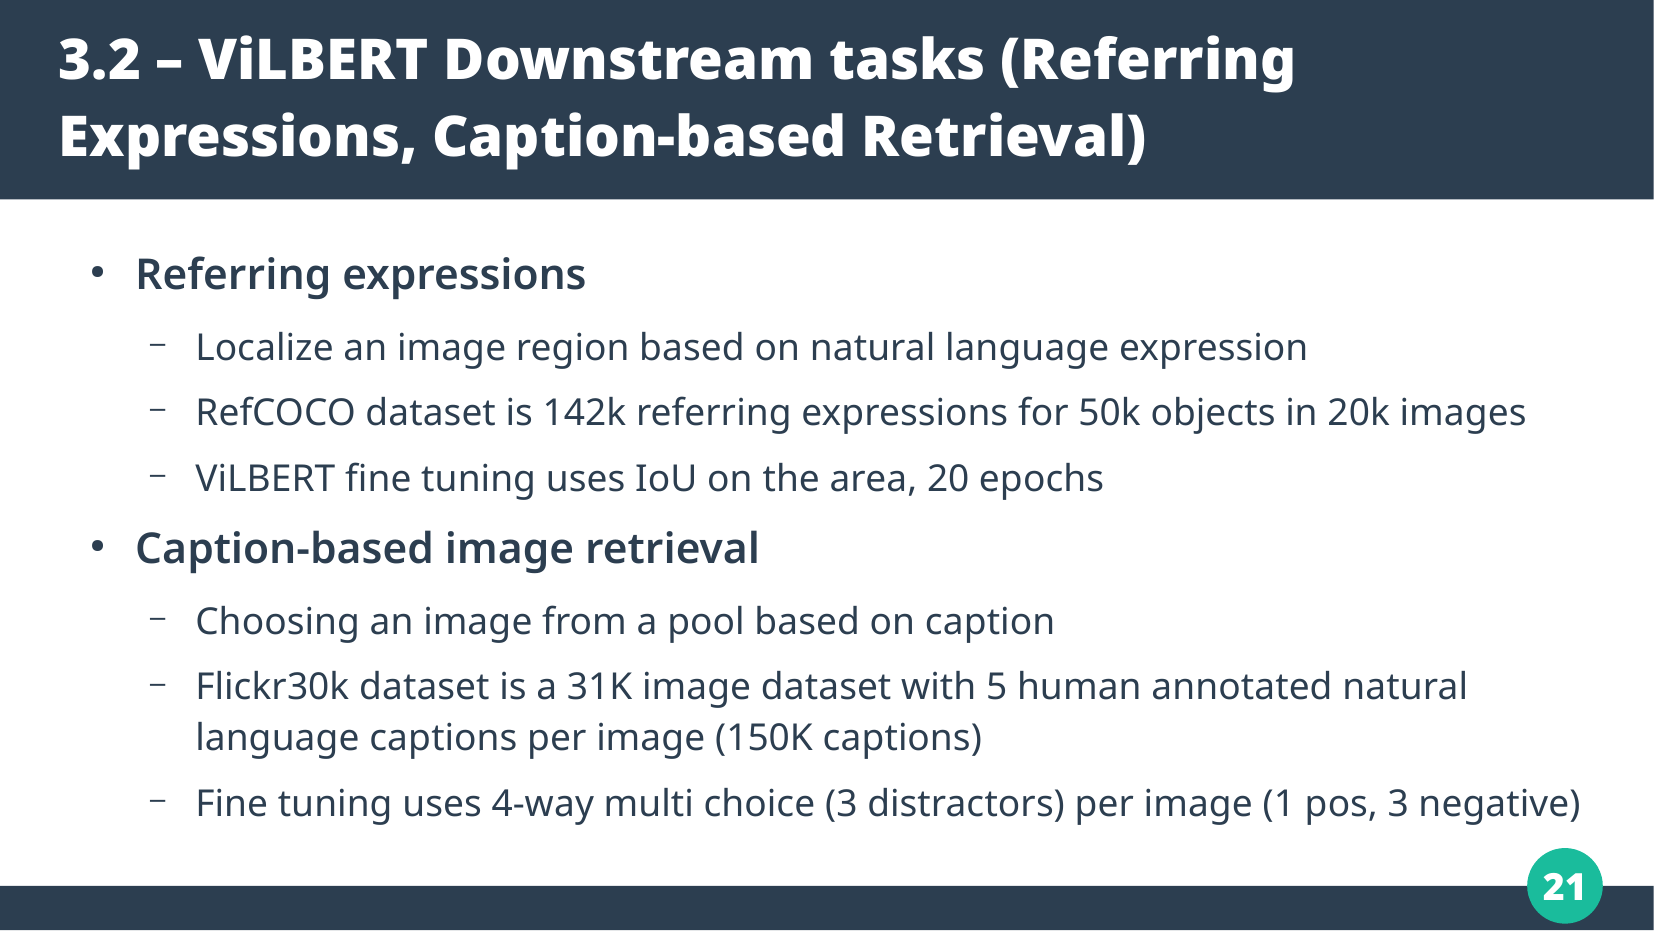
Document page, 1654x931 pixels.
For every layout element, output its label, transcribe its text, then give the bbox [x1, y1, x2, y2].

title 3.2 – ViLBERT Downstream tasks (Referring Expressions, Caption-based Retrieval) [59, 37, 1595, 155]
list Referring expressions Localize an image region based on natural language expression RefCOCO dataset is 142k referring expressions for 50k objects in 20k images ViLBERT fine tuning uses IoU on the area, 20 epochs Caption-based image retrieval Choosing an image from a pool based on caption Flickr30k dataset is a 31K image dataset with 5 human annotated natural language captions per image (150K captions) Fine tuning uses 4-way multi choice (3 distractors) per image (1 pos, 3 negative) [75, 243, 1611, 864]
